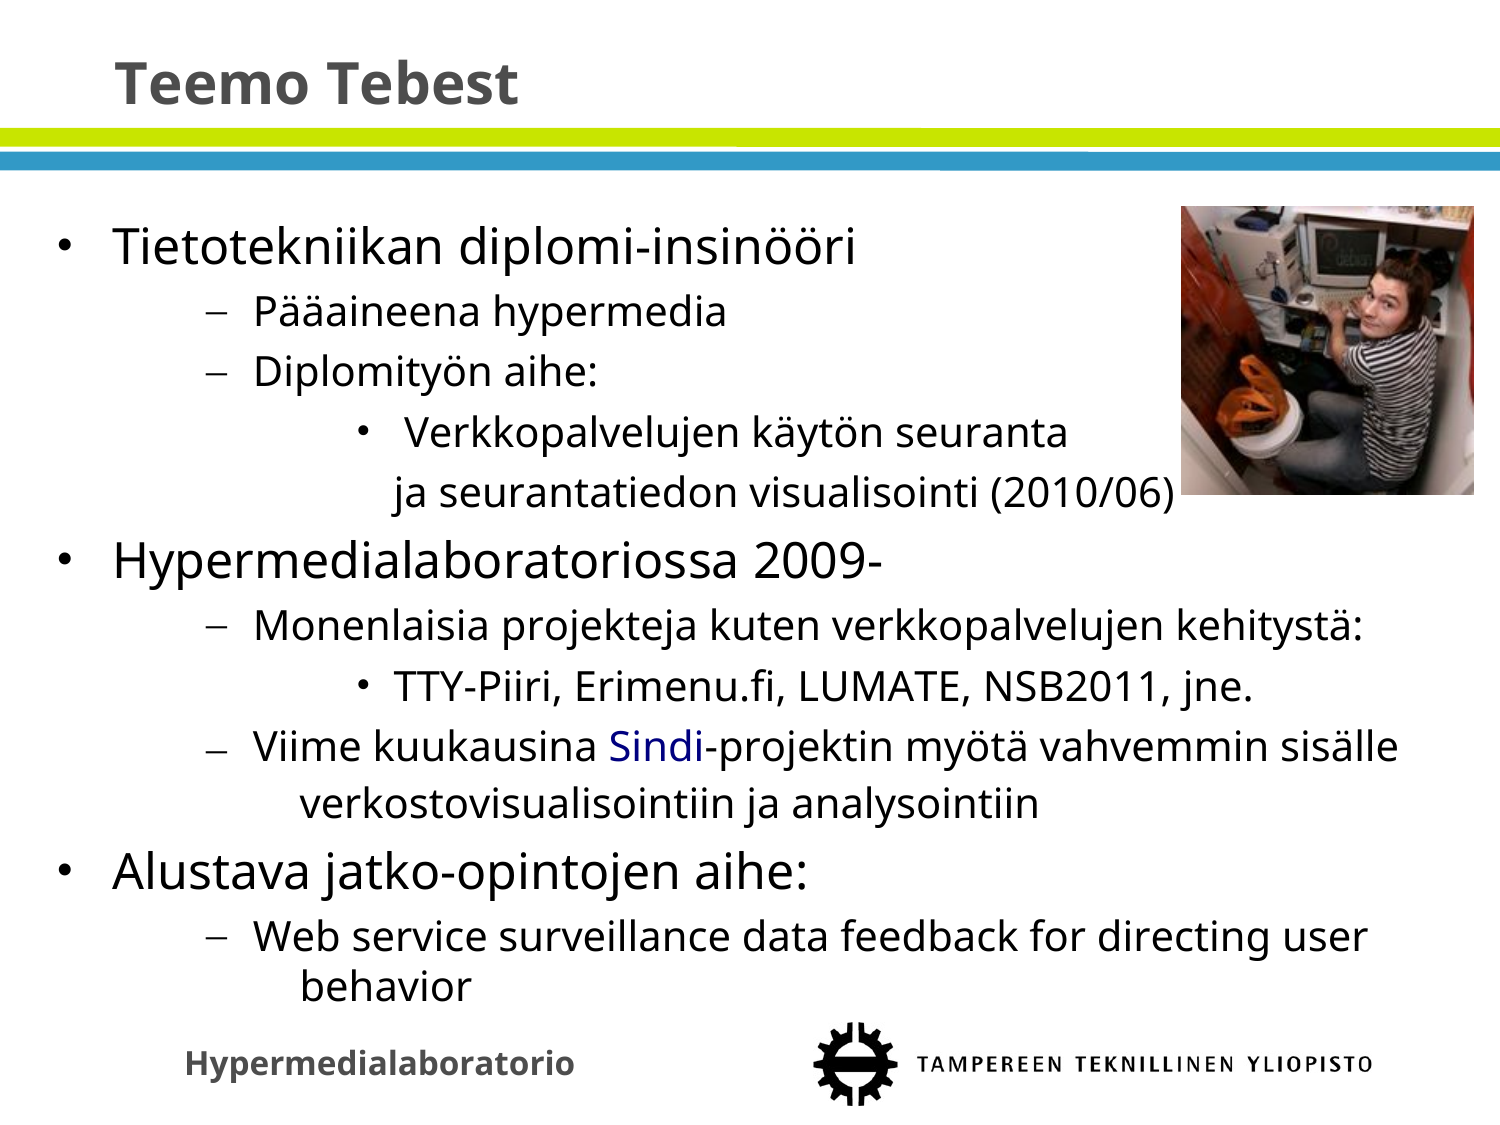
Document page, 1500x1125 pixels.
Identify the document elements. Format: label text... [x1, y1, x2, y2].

picture [813, 1073, 1377, 1106]
picture [1181, 206, 1474, 495]
list Tietotekniikan diplomi-insinööri Pääaineena hypermedia Diplomityön aihe: Verkkopalvelujen käytön seuranta ja seurantatiedon visualisointi (2010/06) Hypermedialaboratoriossa 2009- Monenlaisia projekteja kuten verkkopalvelujen kehitystä: TTY-Piiri, Erimenu.fi, LUMATE, NSB2011, jne. Viime kuukausina Sindi-projektin myötä vahvemmin sisälle verkostovisualisointiin ja analysointiin Alustava jatko-opintojen aihe: Web service surveillance data feedback for directing user behavior [41, 206, 1418, 1073]
title Teemo Tebest [100, 3, 1100, 159]
